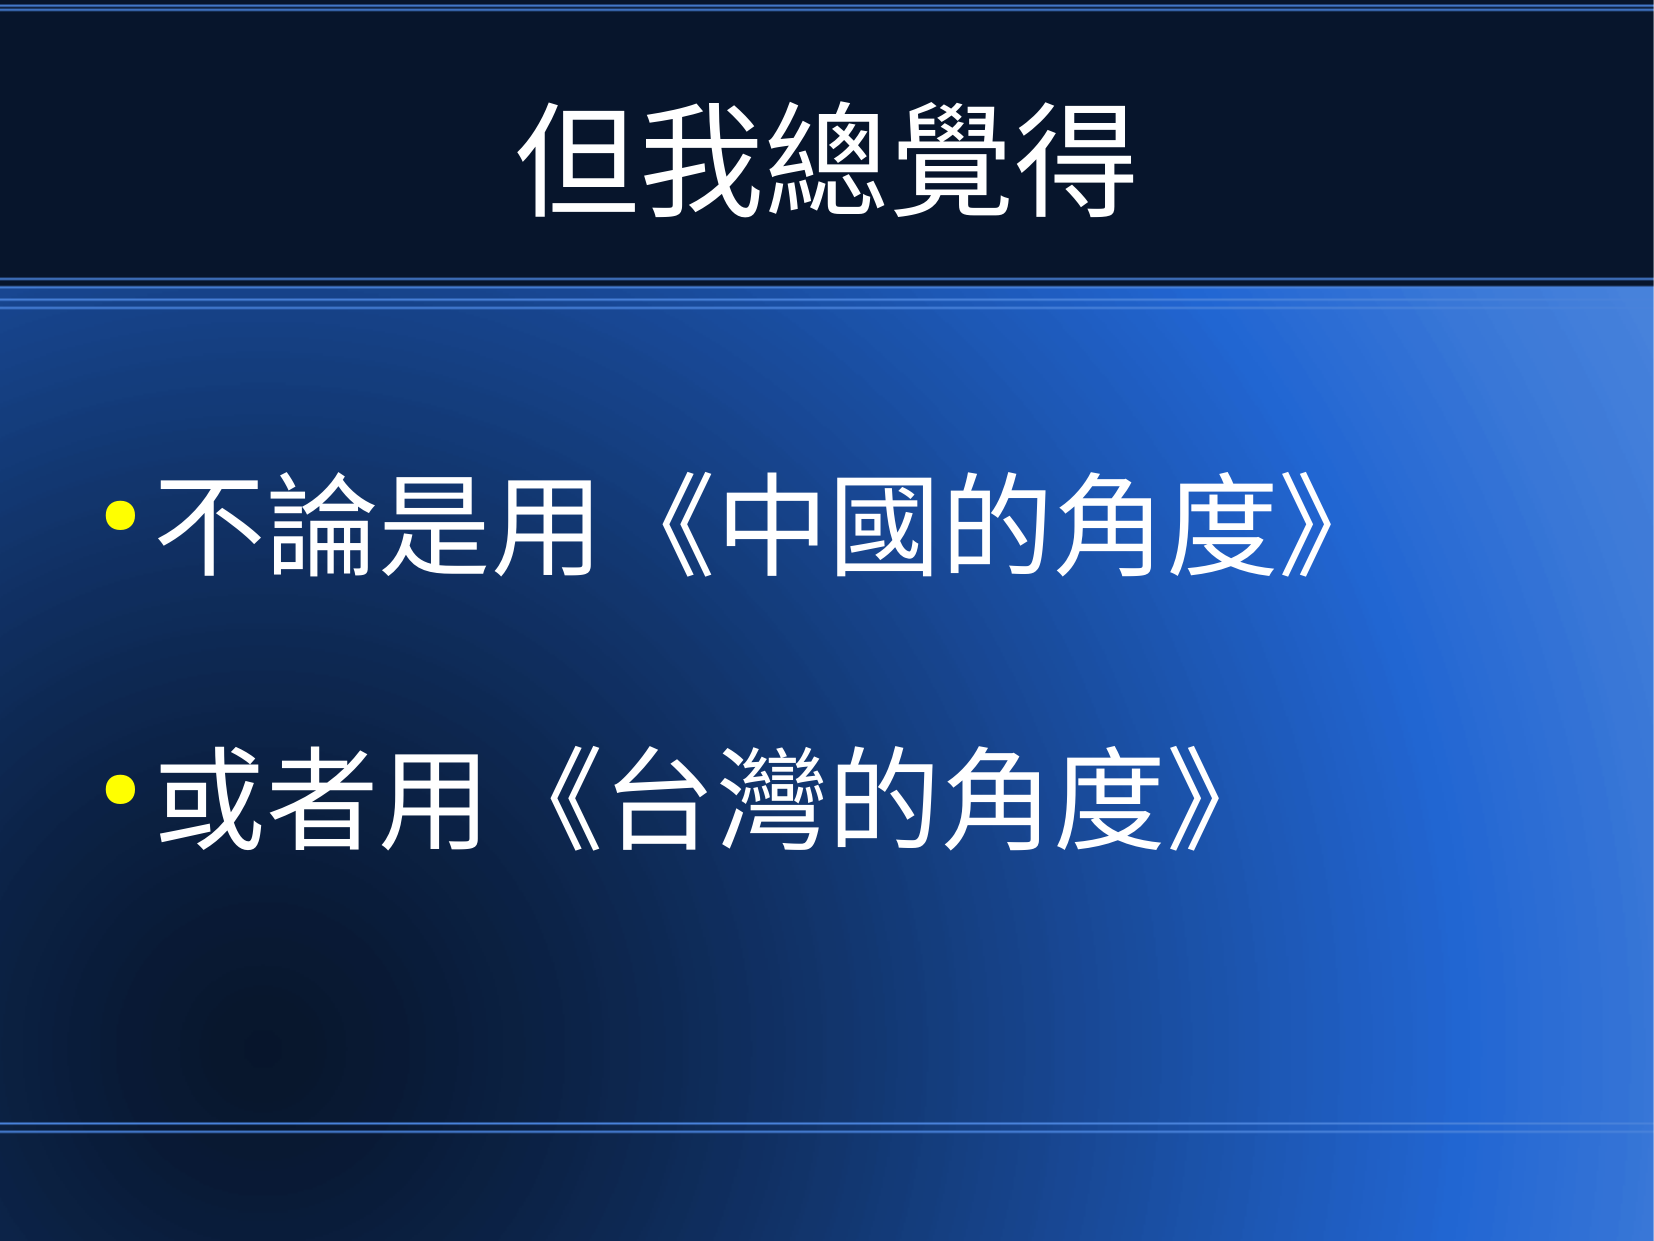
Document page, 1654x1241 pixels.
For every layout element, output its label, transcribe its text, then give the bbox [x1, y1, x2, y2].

picture [0, 0, 1654, 1241]
title 但我總覺得 [82, 49, 1571, 257]
list 不論是用《中國的角度》 或者用《台灣的角度》 [82, 355, 1571, 1241]
